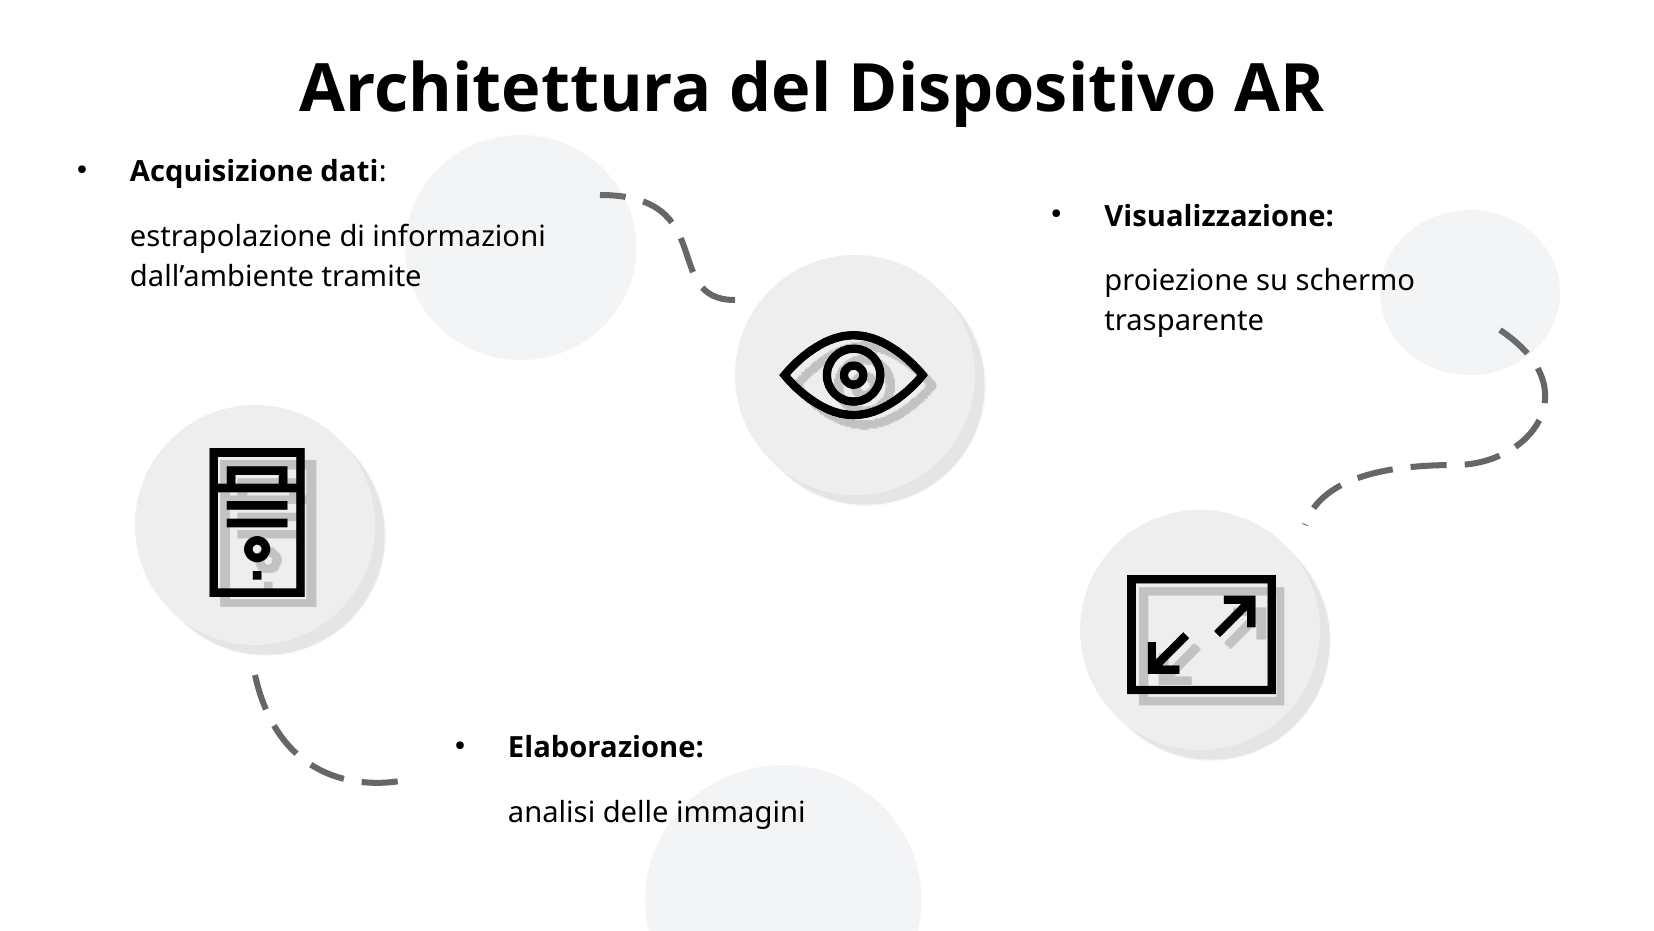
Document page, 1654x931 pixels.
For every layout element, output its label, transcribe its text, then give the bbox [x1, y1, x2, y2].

list Acquisizione dati: estrapolazione di informazioni dall’ambiente tramite [59, 150, 621, 369]
picture [183, 448, 331, 597]
list Visualizzazione: proiezione su schermo trasparente [1033, 194, 1565, 414]
picture [1127, 560, 1276, 709]
picture [779, 301, 928, 449]
title Architettura del Dispositivo AR [76, 23, 1565, 148]
list Elaborazione: analisi delle immagini [437, 726, 999, 931]
